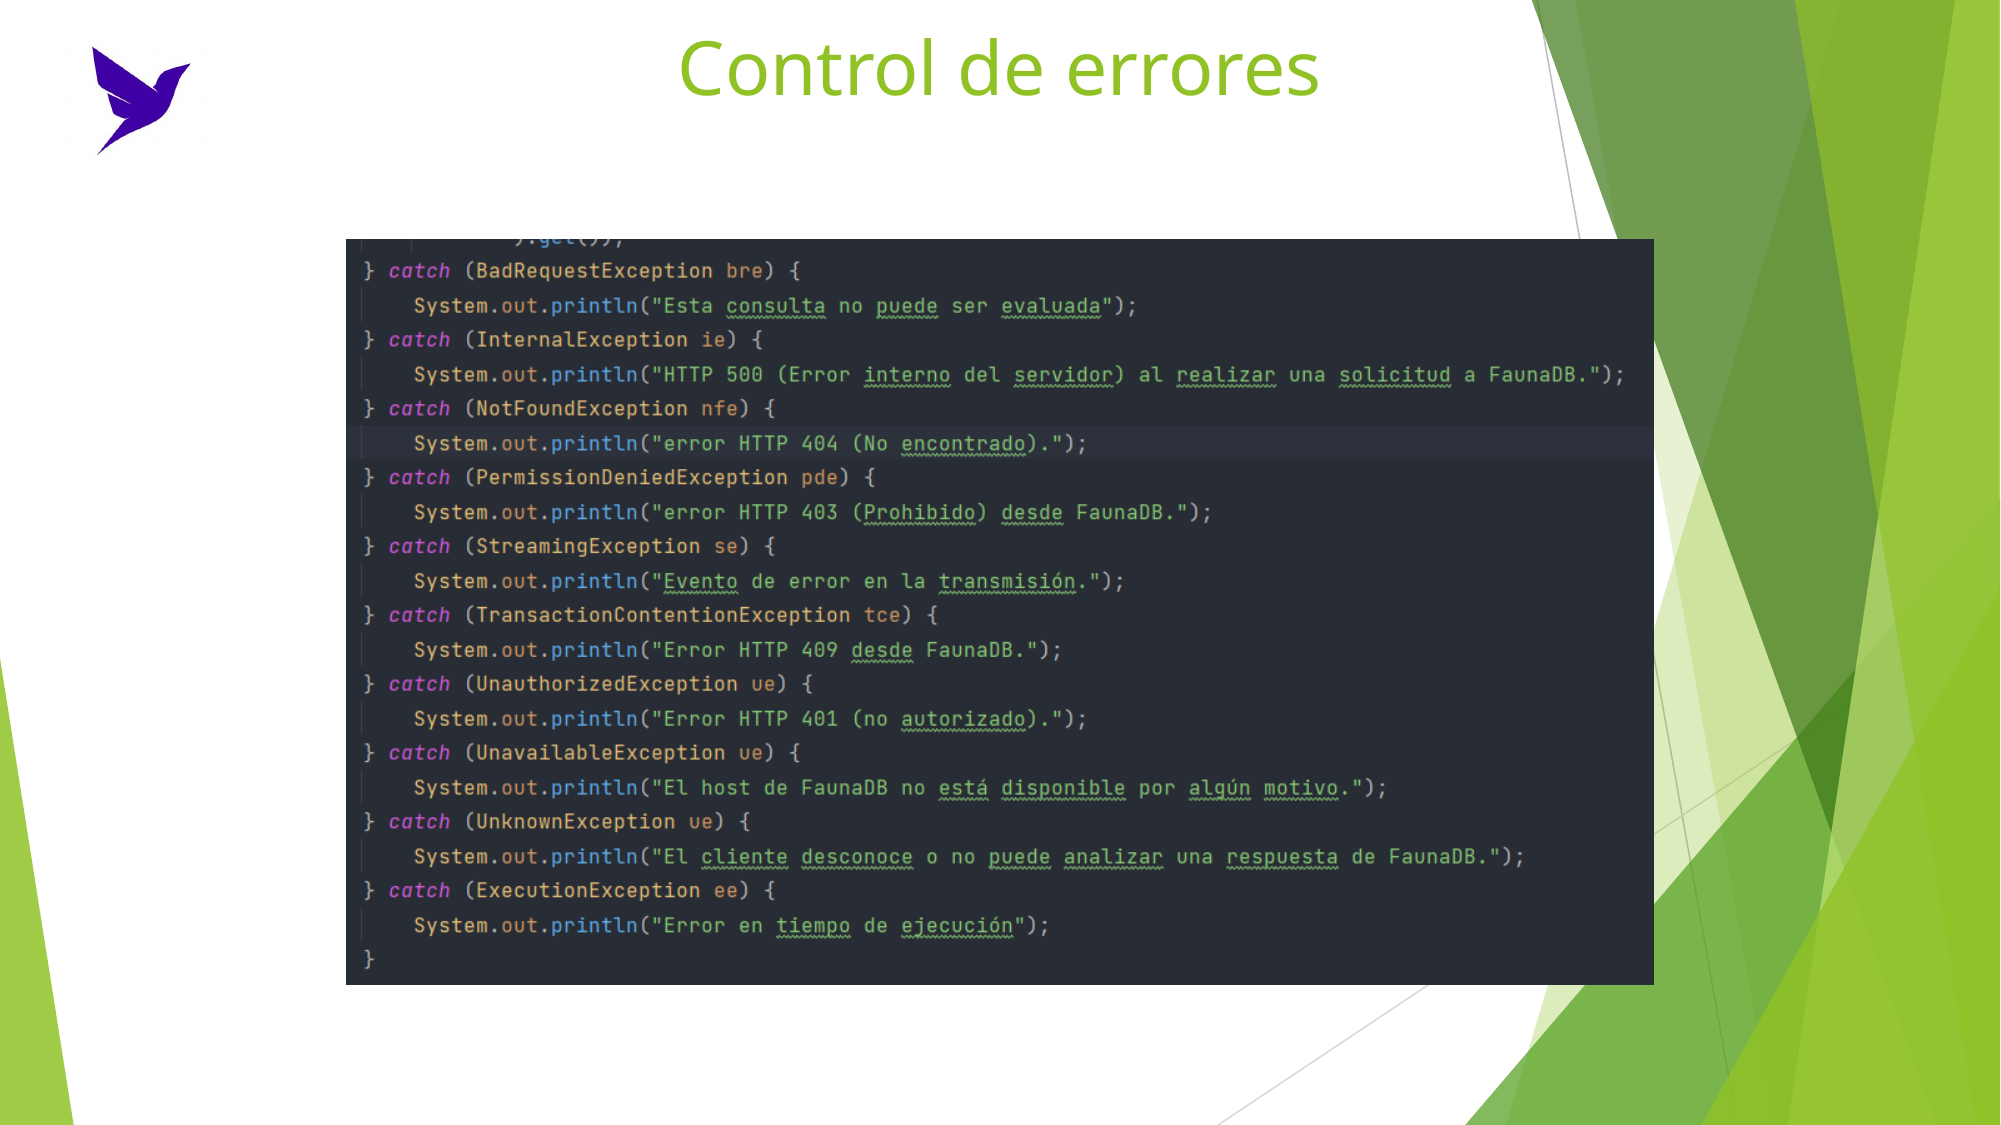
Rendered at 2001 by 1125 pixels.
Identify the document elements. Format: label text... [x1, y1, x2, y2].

picture [50, 12, 226, 188]
picture [346, 239, 1654, 985]
title Control de errores [226, 12, 1863, 157]
